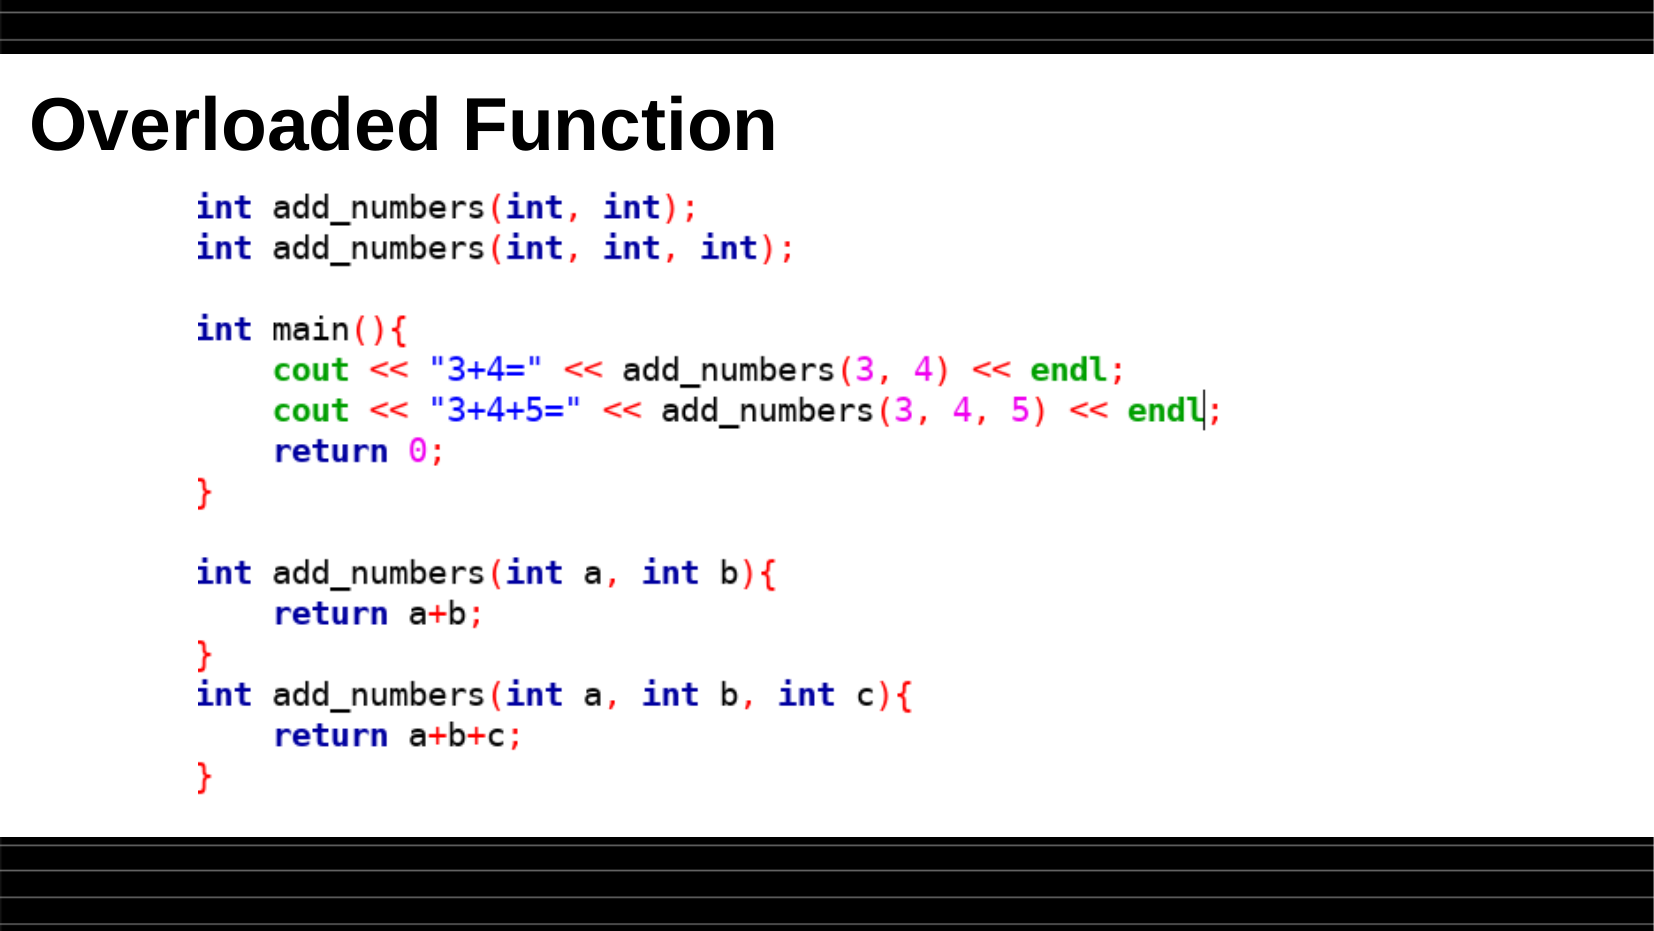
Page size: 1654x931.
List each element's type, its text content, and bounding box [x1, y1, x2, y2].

picture [0, 837, 1654, 931]
picture [0, 0, 1654, 54]
text_box Overloaded Function [15, 75, 1546, 174]
picture [198, 187, 1246, 812]
